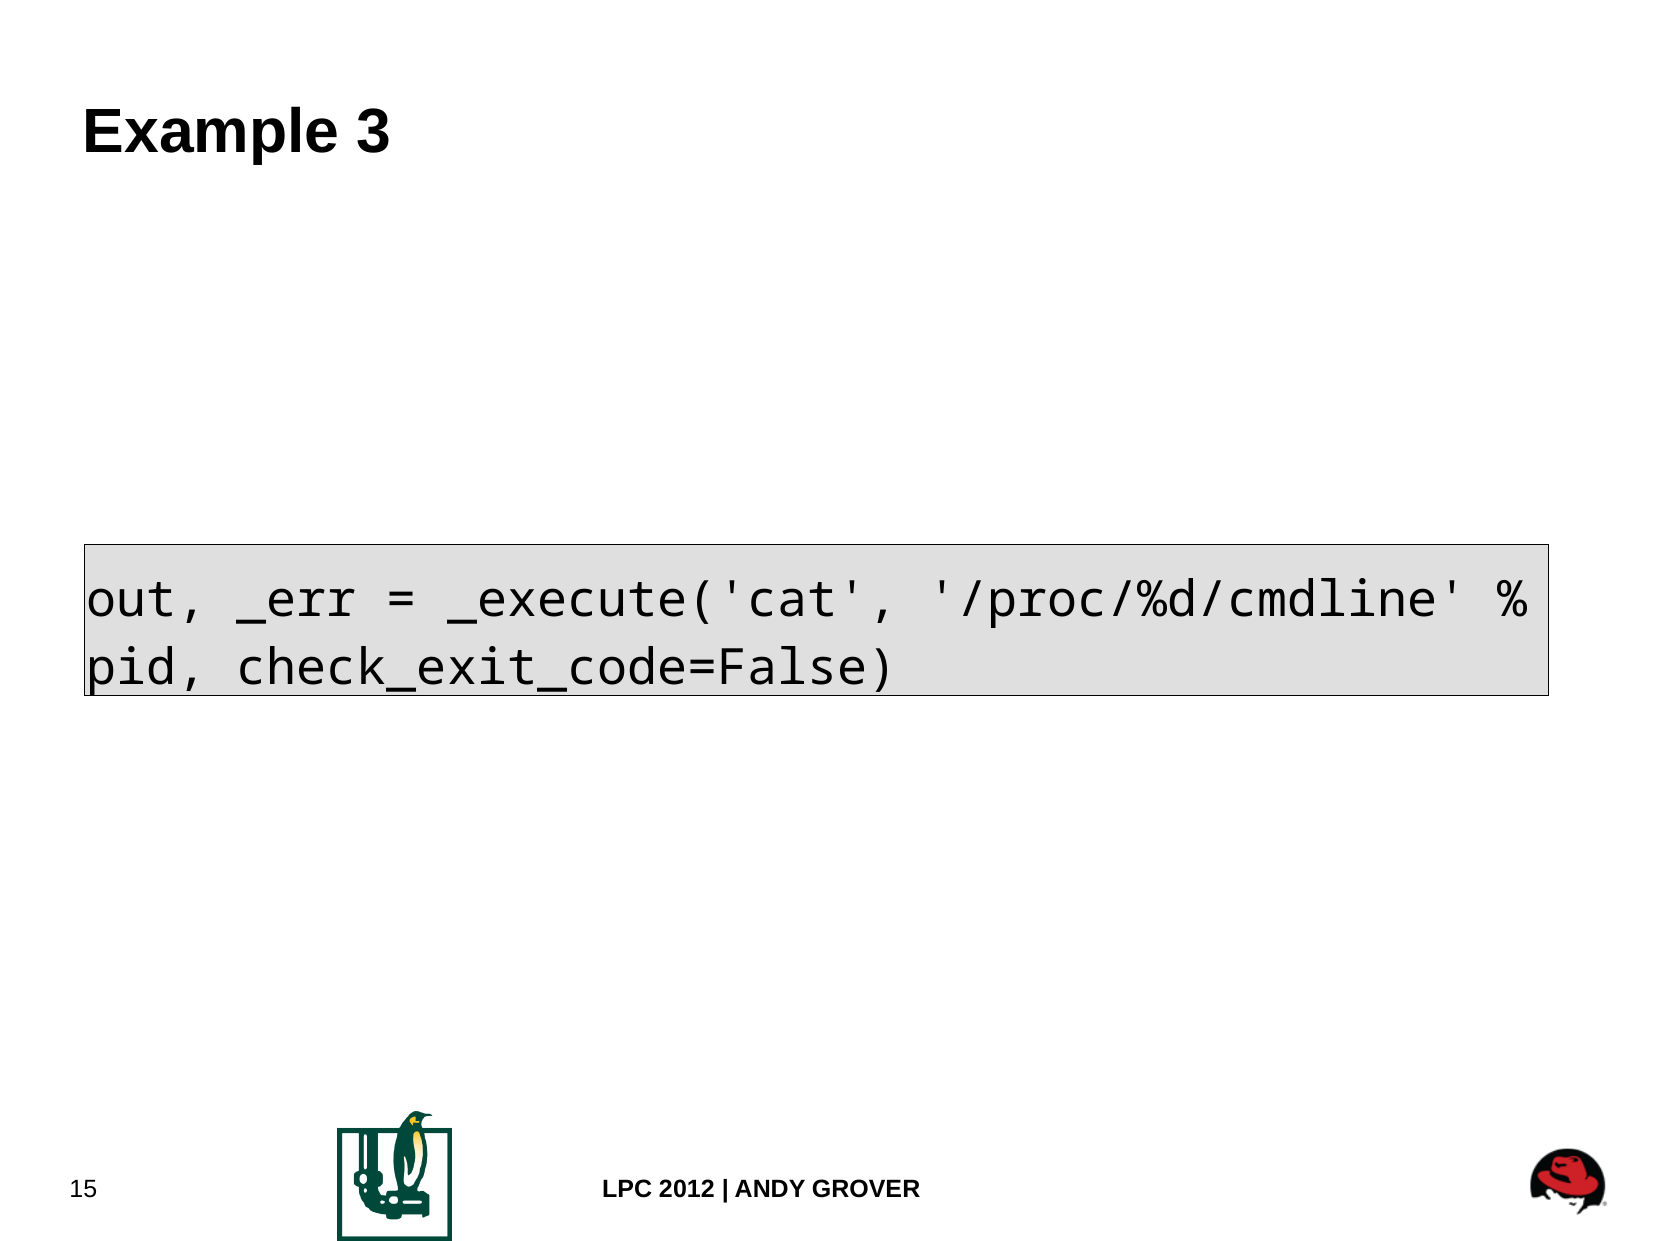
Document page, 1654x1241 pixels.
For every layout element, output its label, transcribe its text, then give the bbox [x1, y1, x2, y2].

picture [1529, 1146, 1613, 1224]
list out, _err = _execute('cat', '/proc/%d/cmdline' % pid, check_exit_code=False) [86, 562, 1576, 1039]
text_box [84, 544, 1549, 696]
title Example 3 [82, 37, 1571, 226]
picture [337, 1111, 452, 1241]
